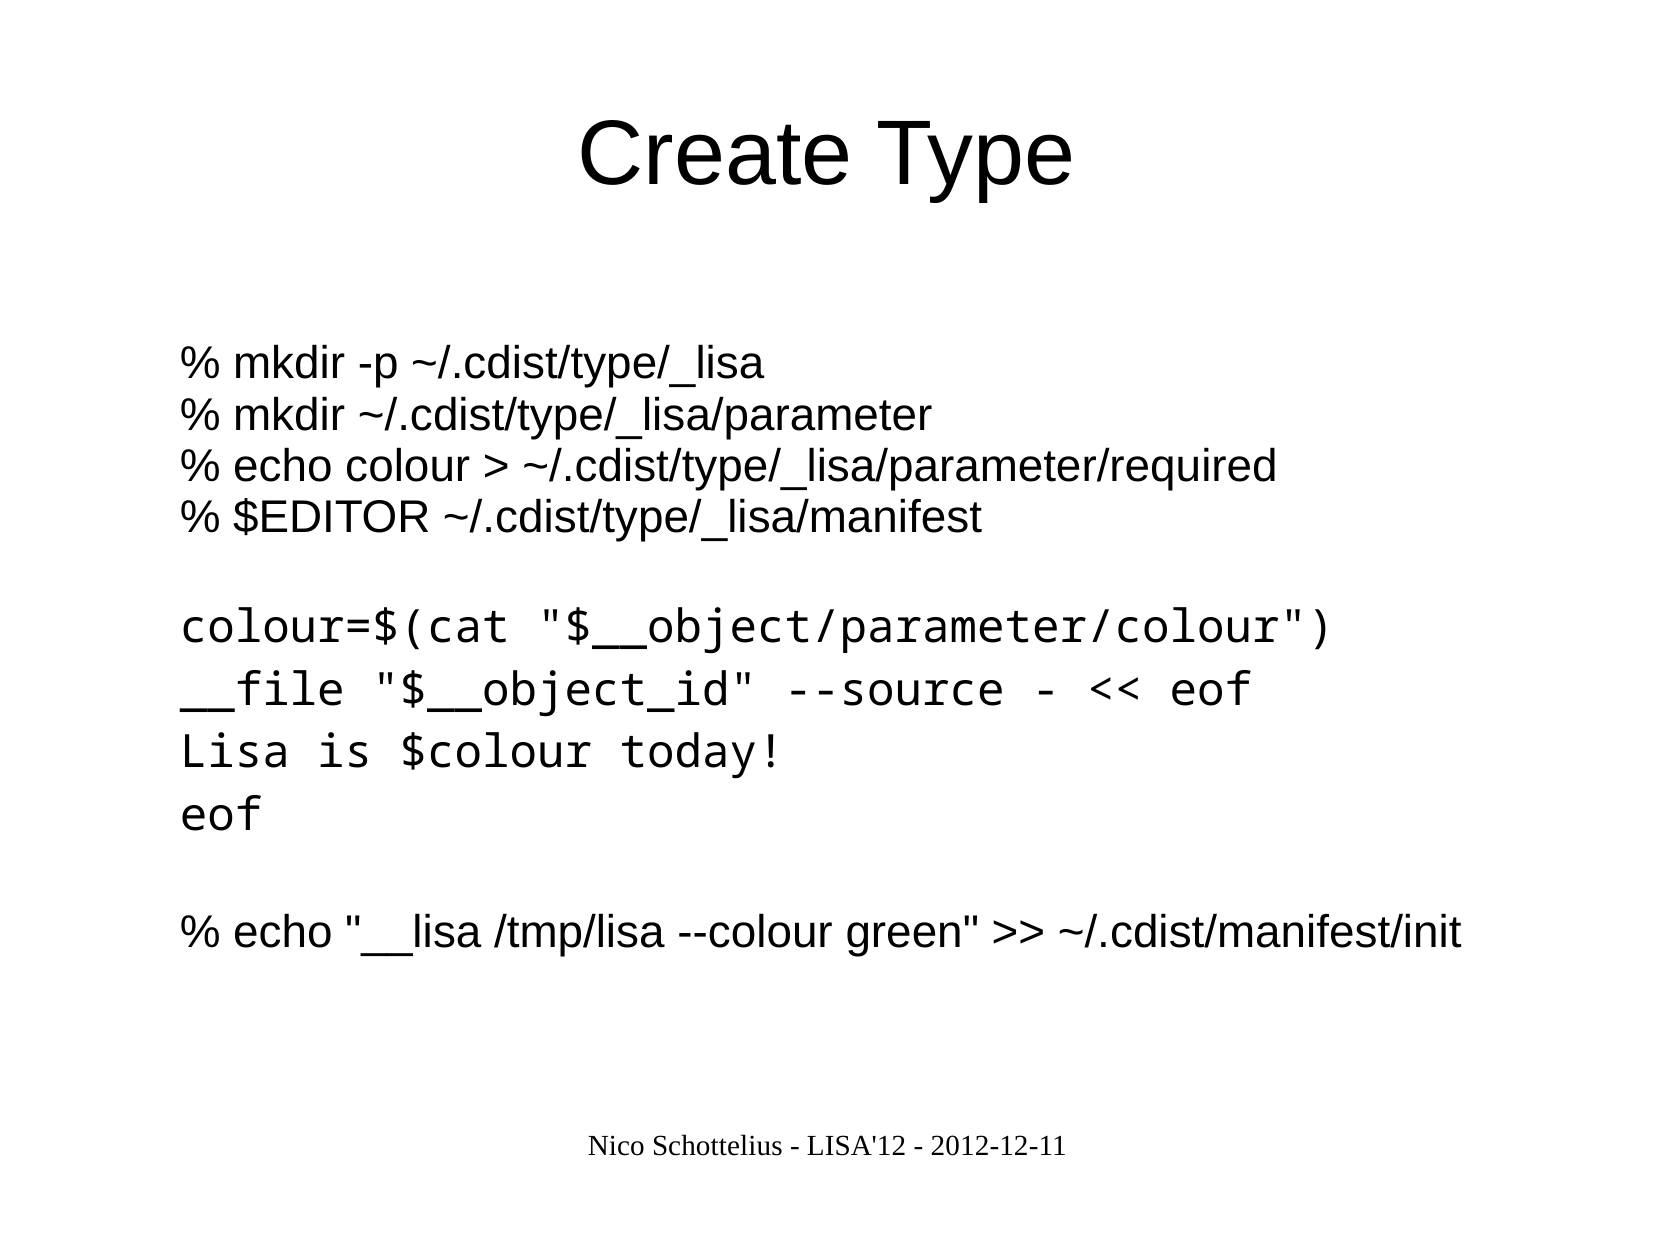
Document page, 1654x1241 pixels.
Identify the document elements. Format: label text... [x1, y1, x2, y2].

title Create Type [82, 49, 1571, 257]
text_box % mkdir -p ~/.cdist/type/_lisa % mkdir ~/.cdist/type/_lisa/parameter % echo colour > ~/.cdist/type/_lisa/parameter/required % $EDITOR ~/.cdist/type/_lisa/manifest colour=$(cat "$__object/parameter/colour") __file "$__object_id" --source - << eof Lisa is $colour today! eof % echo "__lisa /tmp/lisa --colour green" >> ~/.cdist/manifest/init [165, 330, 1546, 954]
